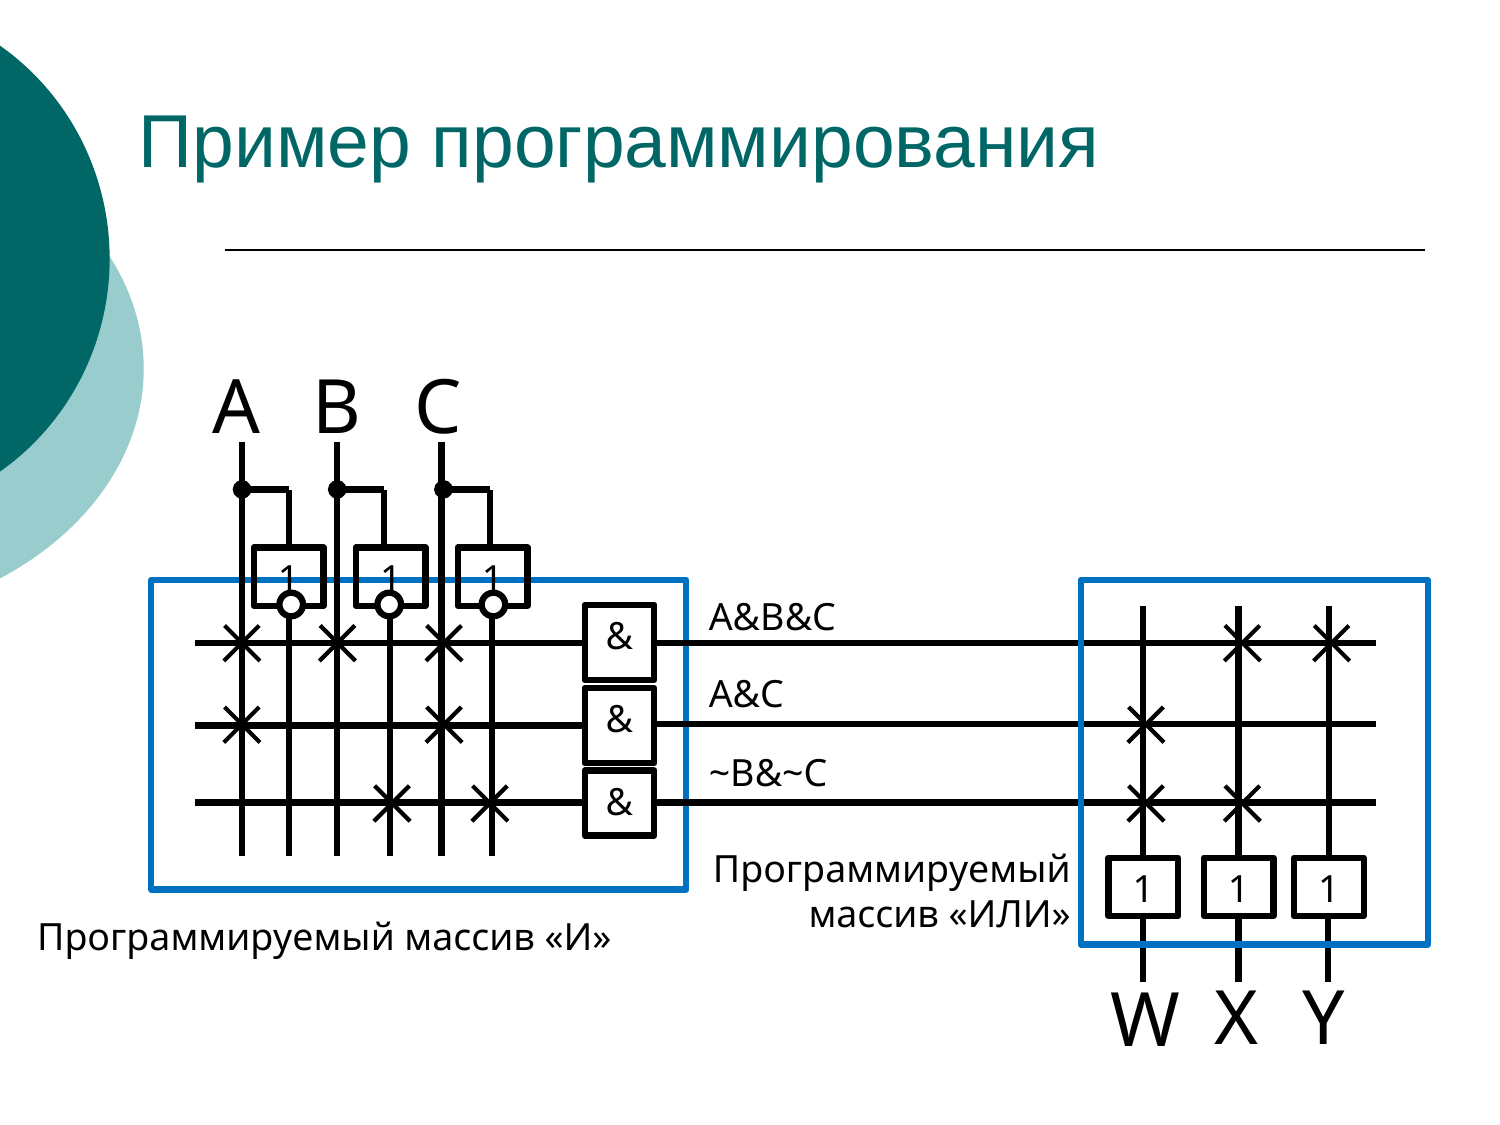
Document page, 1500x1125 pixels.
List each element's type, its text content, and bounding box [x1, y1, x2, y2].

text_box 1 [457, 547, 528, 606]
text_box Программируемый массив «ИЛИ» [682, 837, 1086, 943]
text_box 1 [1108, 857, 1179, 917]
text_box & [584, 687, 655, 764]
text_box & [584, 770, 655, 836]
text_box [377, 592, 402, 617]
text_box A [197, 351, 293, 456]
text_box ~B&~C [694, 741, 1005, 802]
text_box Y [1287, 962, 1382, 1068]
text_box [481, 592, 506, 617]
text_box X [1199, 962, 1287, 1068]
text_box A&C [694, 662, 1005, 723]
text_box 1 [1293, 857, 1364, 917]
text_box A&B&C [694, 585, 1005, 645]
text_box B [297, 351, 393, 456]
text_box & [584, 604, 655, 681]
text_box 1 [253, 547, 324, 606]
text_box 1 [355, 547, 426, 606]
title Пример программирования [123, 85, 1407, 191]
text_box Программируемый массив «И» [22, 905, 690, 966]
text_box 1 [1203, 857, 1274, 917]
text_box [279, 592, 304, 617]
text_box W [1095, 964, 1191, 1070]
text_box C [399, 351, 495, 456]
